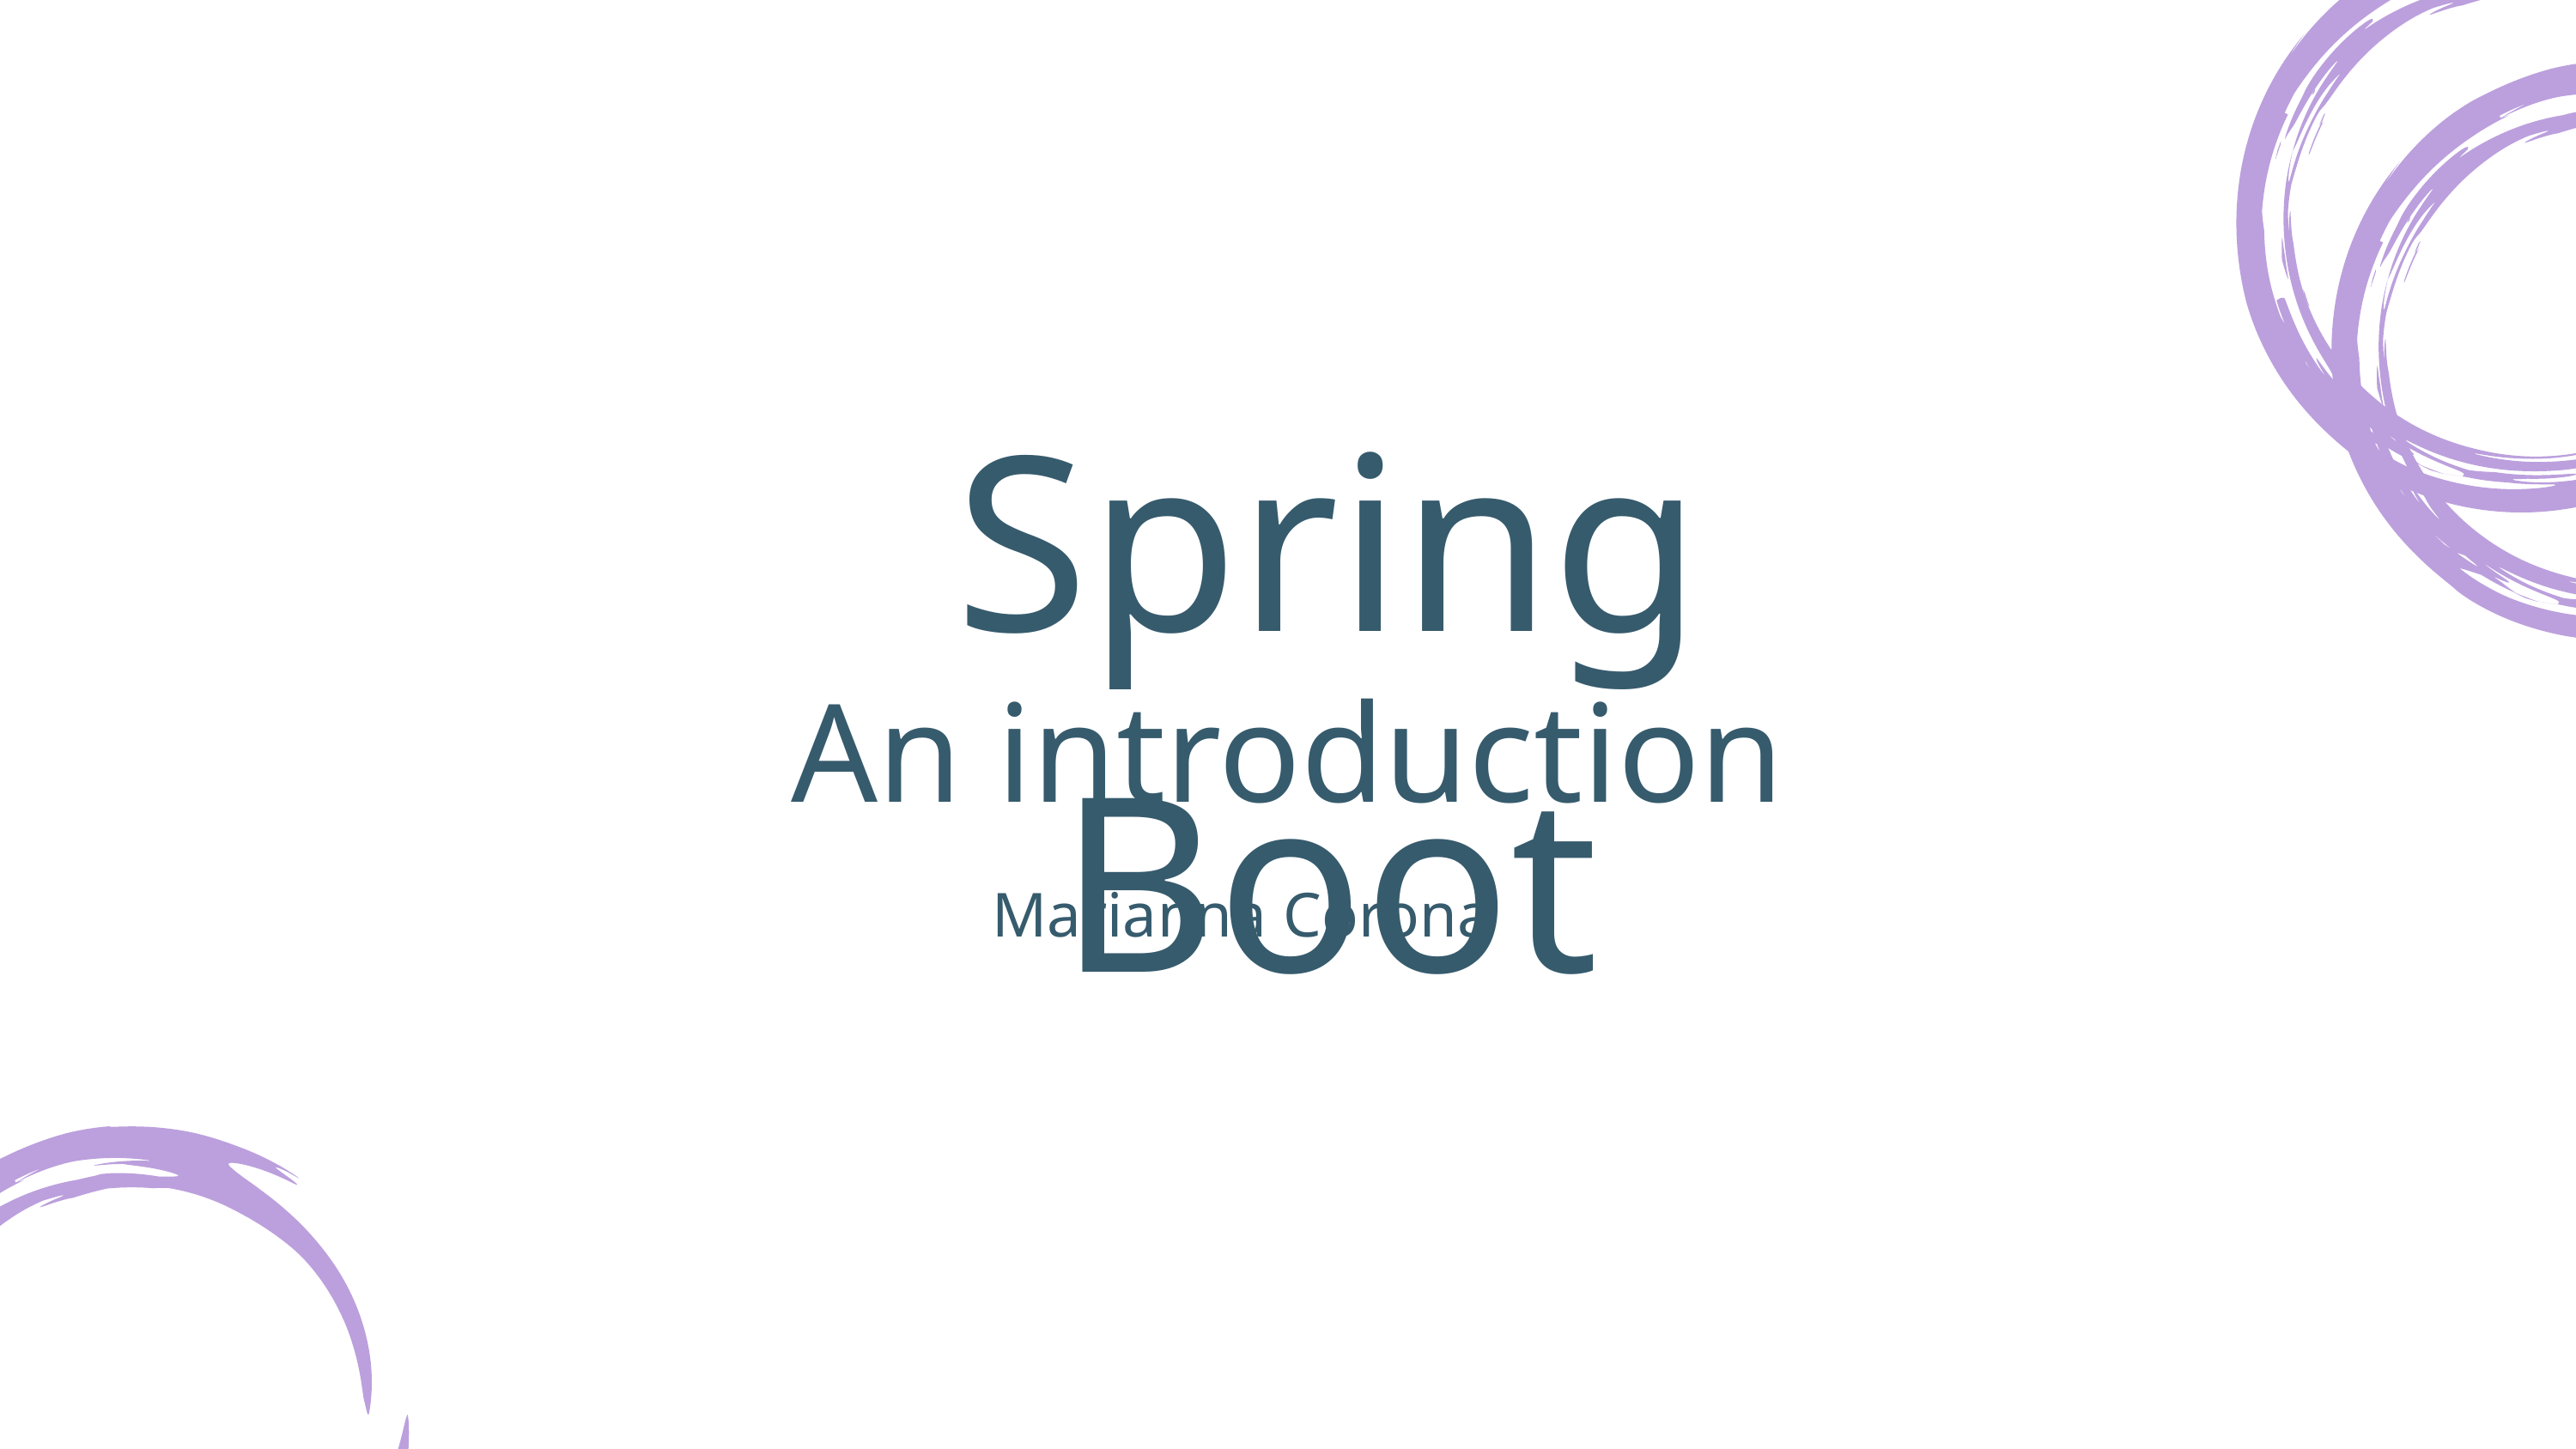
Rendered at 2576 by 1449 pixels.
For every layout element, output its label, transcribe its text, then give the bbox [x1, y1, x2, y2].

text_box Marianna Corona [657, 864, 1828, 942]
text_box An introduction [716, 639, 1860, 810]
text_box [2235, 0, 2576, 641]
text_box [0, 1125, 410, 1449]
text_box Spring Boot [657, 339, 2001, 646]
